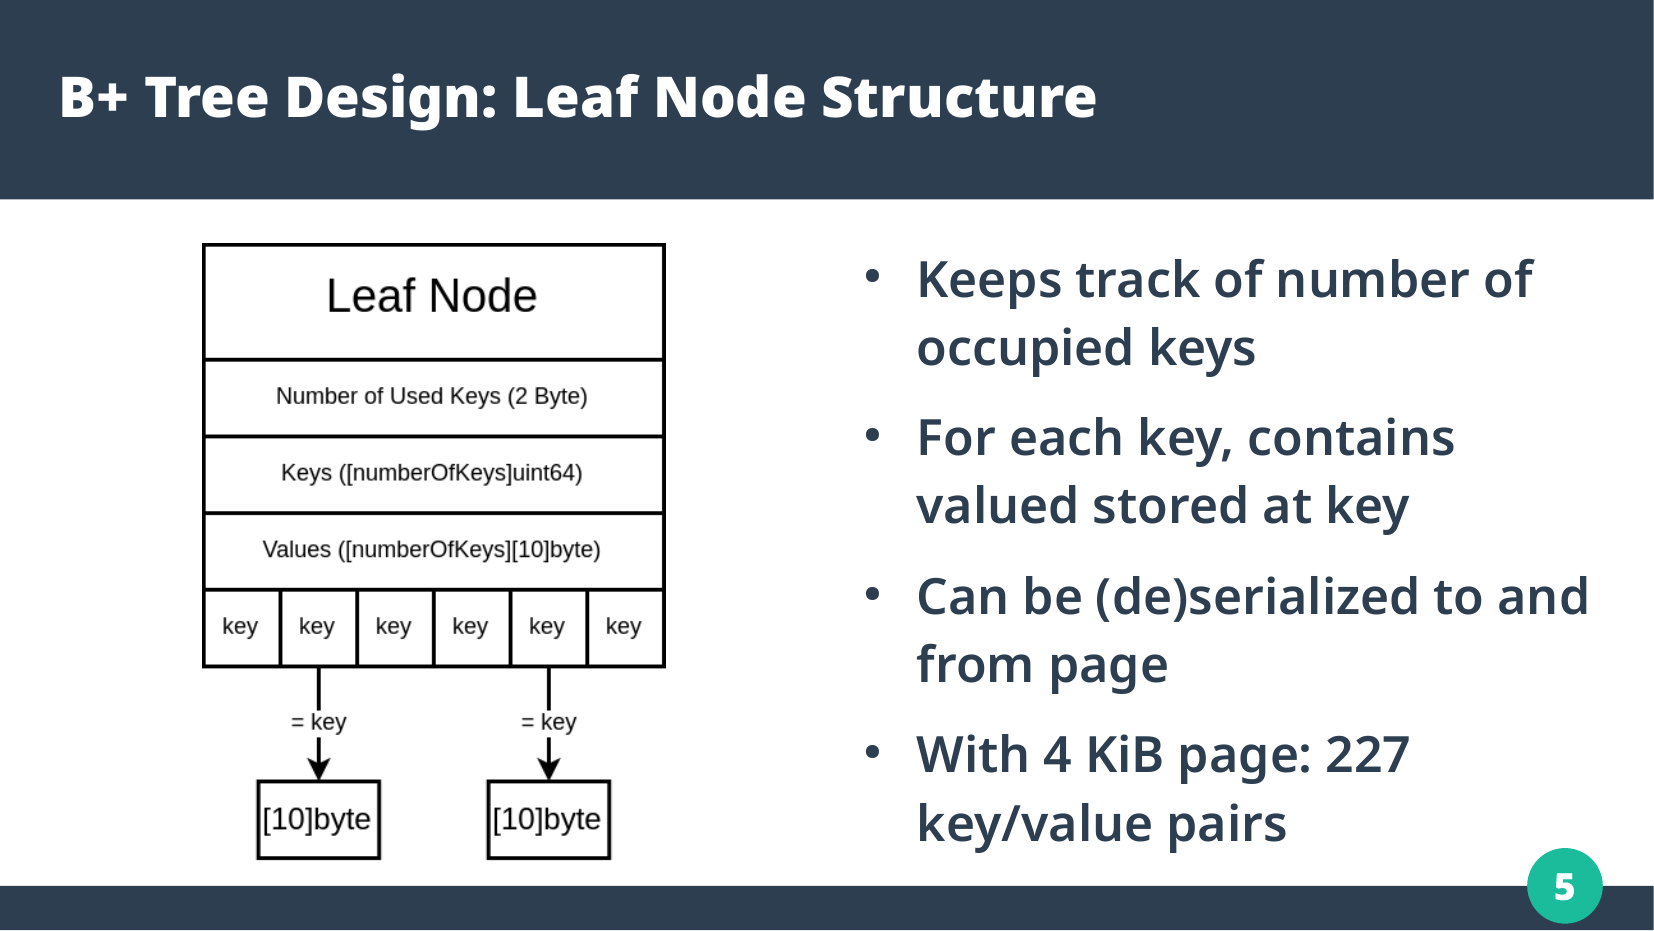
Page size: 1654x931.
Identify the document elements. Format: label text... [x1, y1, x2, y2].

title B+ Tree Design: Leaf Node Structure [59, 37, 1595, 155]
list Keeps track of number of occupied keys For each key, contains valued stored at key Can be (de)serialized to and from page With 4 KiB page: 227 key/value pairs [845, 243, 1596, 864]
picture [202, 243, 666, 864]
